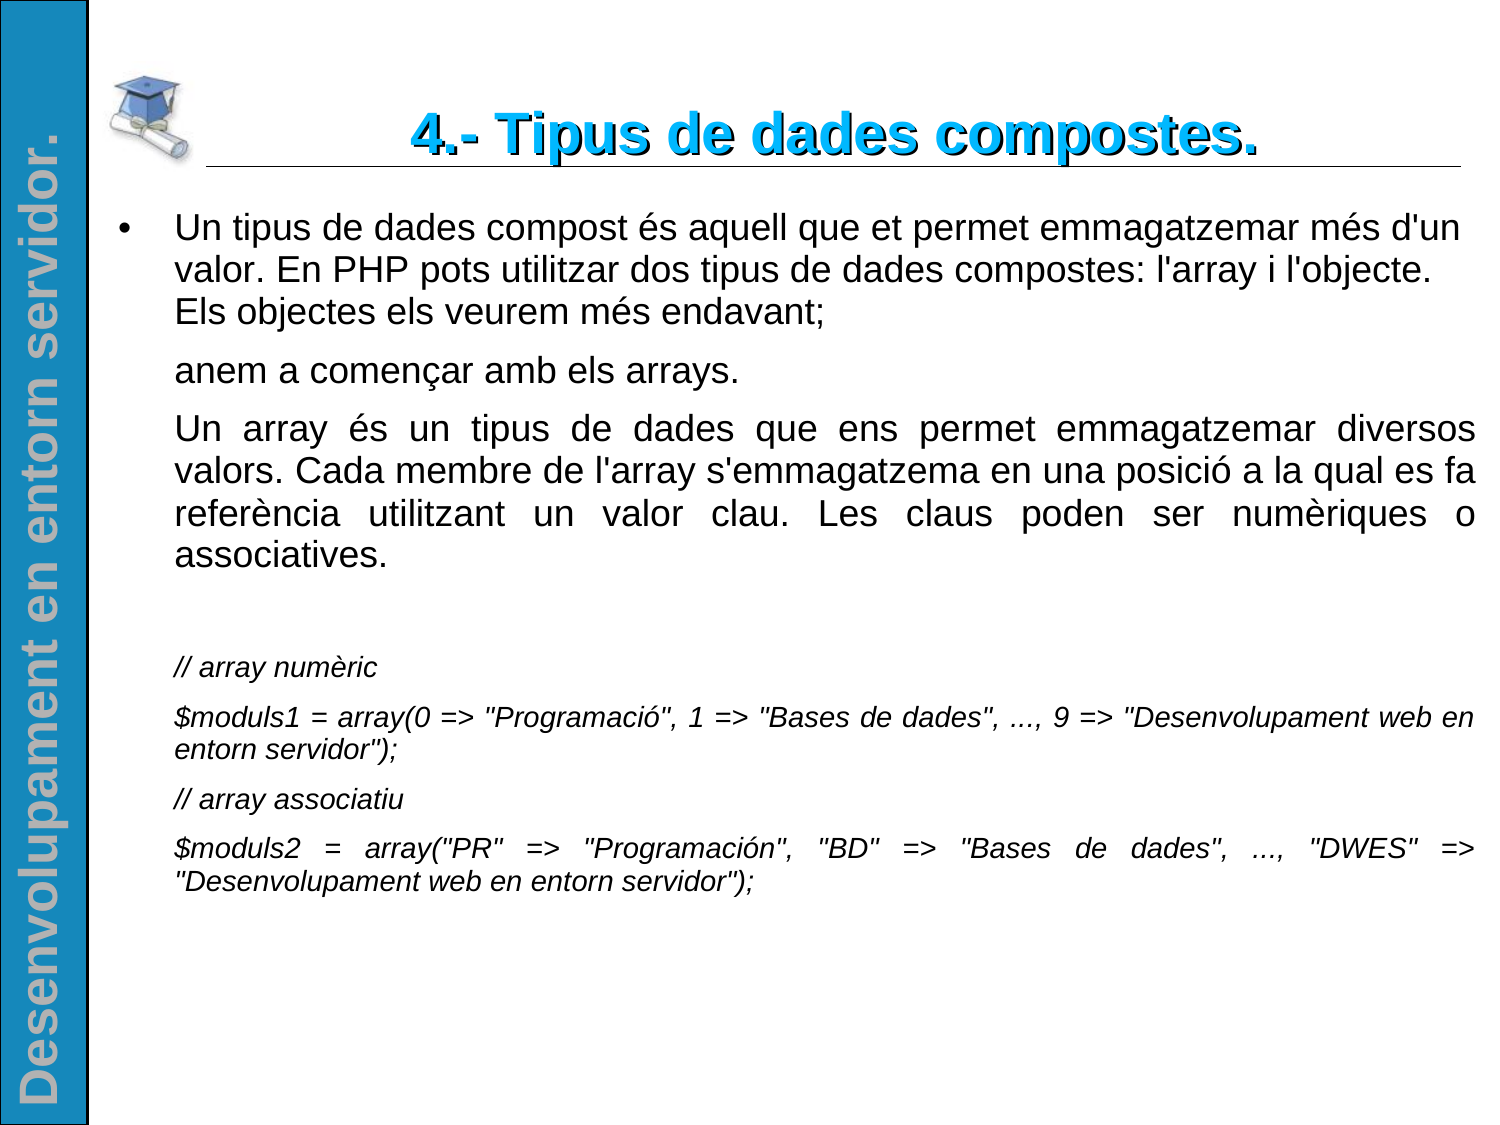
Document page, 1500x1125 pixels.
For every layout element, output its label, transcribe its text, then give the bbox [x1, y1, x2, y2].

list Un tipus de dades compost és aquell que et permet emmagatzemar més d'un valor. En PHP pots utilitzar dos tipus de dades compostes: l'array i l'objecte. Els objectes els veurem més endavant; anem a començar amb els arrays. Un array és un tipus de dades que ens permet emmagatzemar diversos valors. Cada membre de l'array s'emmagatzema en una posició a la qual es fa referència utilitzant un valor clau. Les claus poden ser numèriques o associatives. // array numèric $moduls1 = array(0 => "Programació", 1 => "Bases de dades", ..., 9 => "Desenvolupament web en entorn servidor"); // array associatiu $moduls2 = array("PR" => "Programación", "BD" => "Bases de dades", ..., "DWES" => "Desenvolupament web en entorn servidor"); [118, 206, 1477, 950]
title 4.- Tipus de dades compostes. [206, 88, 1447, 178]
picture [93, 61, 206, 174]
